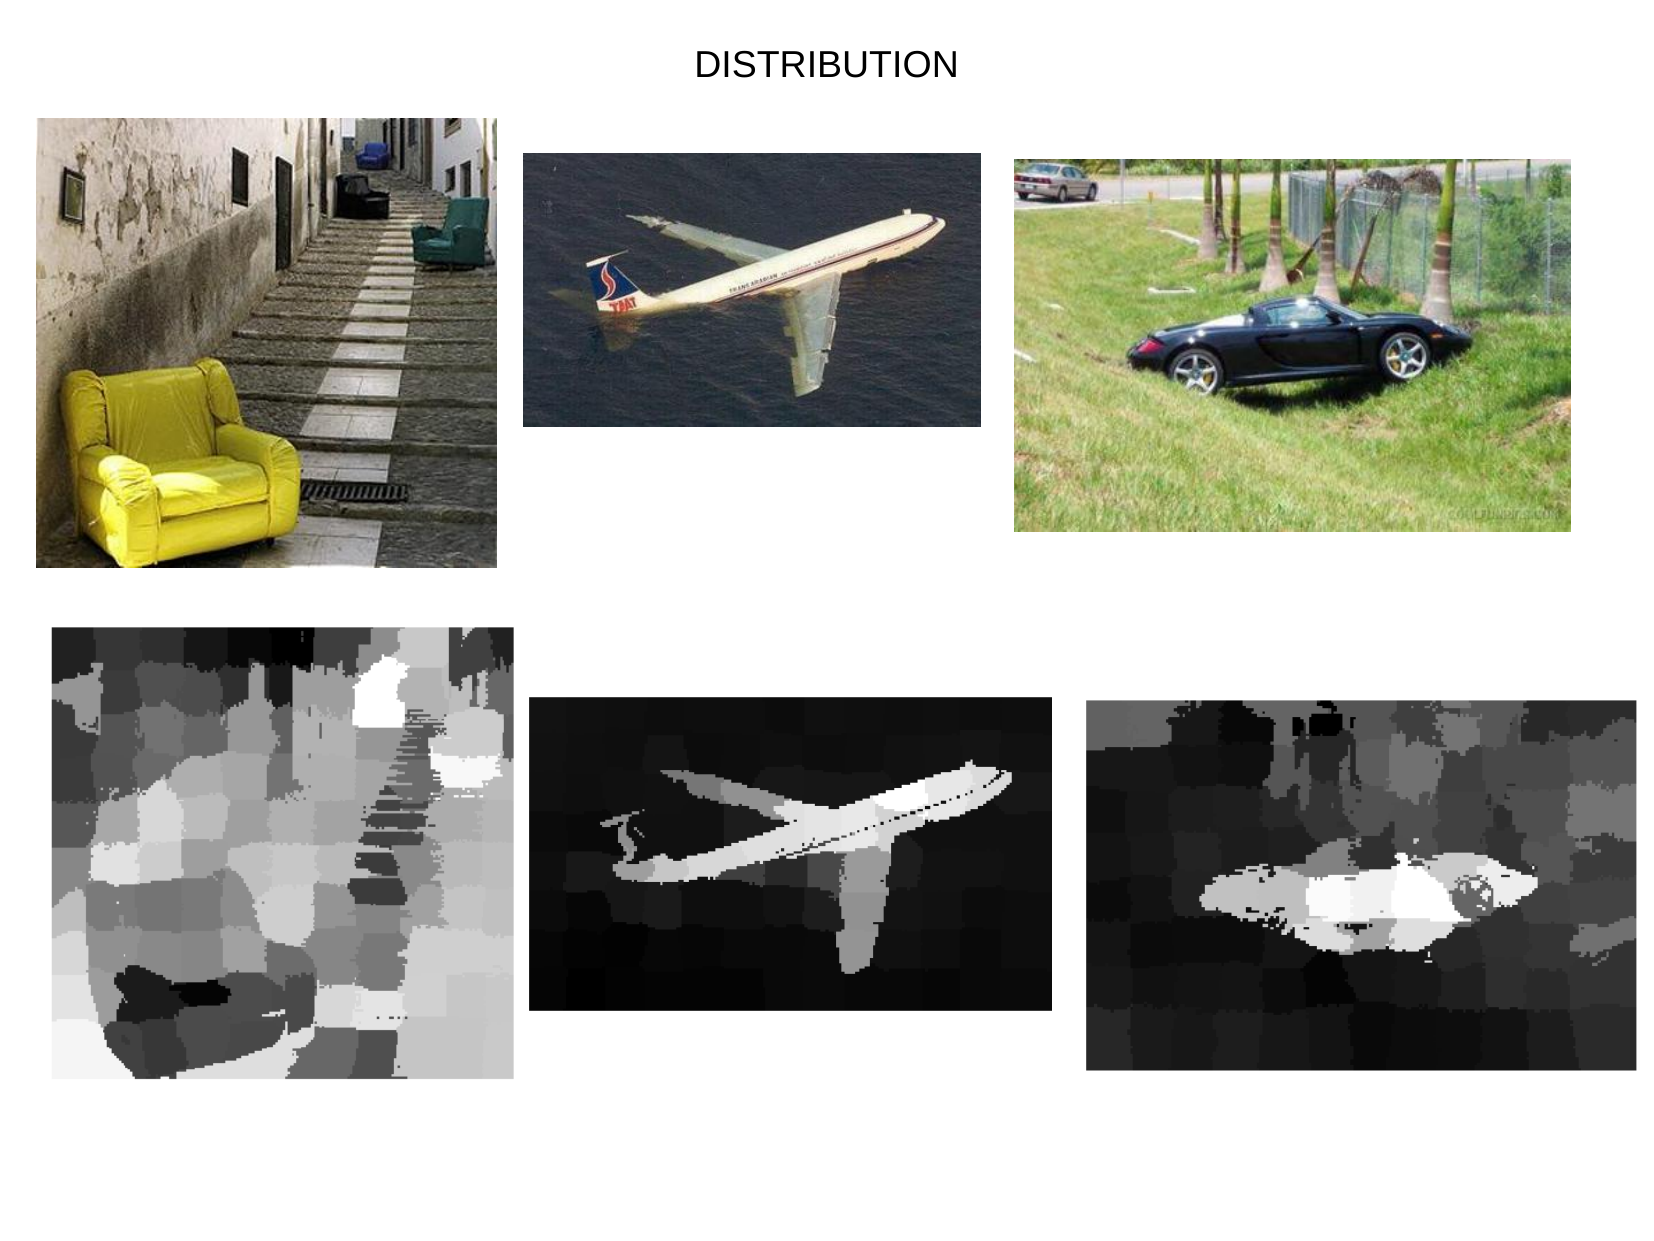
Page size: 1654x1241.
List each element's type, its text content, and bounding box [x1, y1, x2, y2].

picture [527, 693, 1052, 1015]
title DISTRIBUTION [82, 35, 1571, 95]
picture [47, 625, 515, 1084]
picture [523, 153, 981, 427]
picture [1014, 159, 1571, 532]
picture [1084, 696, 1642, 1075]
picture [36, 118, 497, 568]
